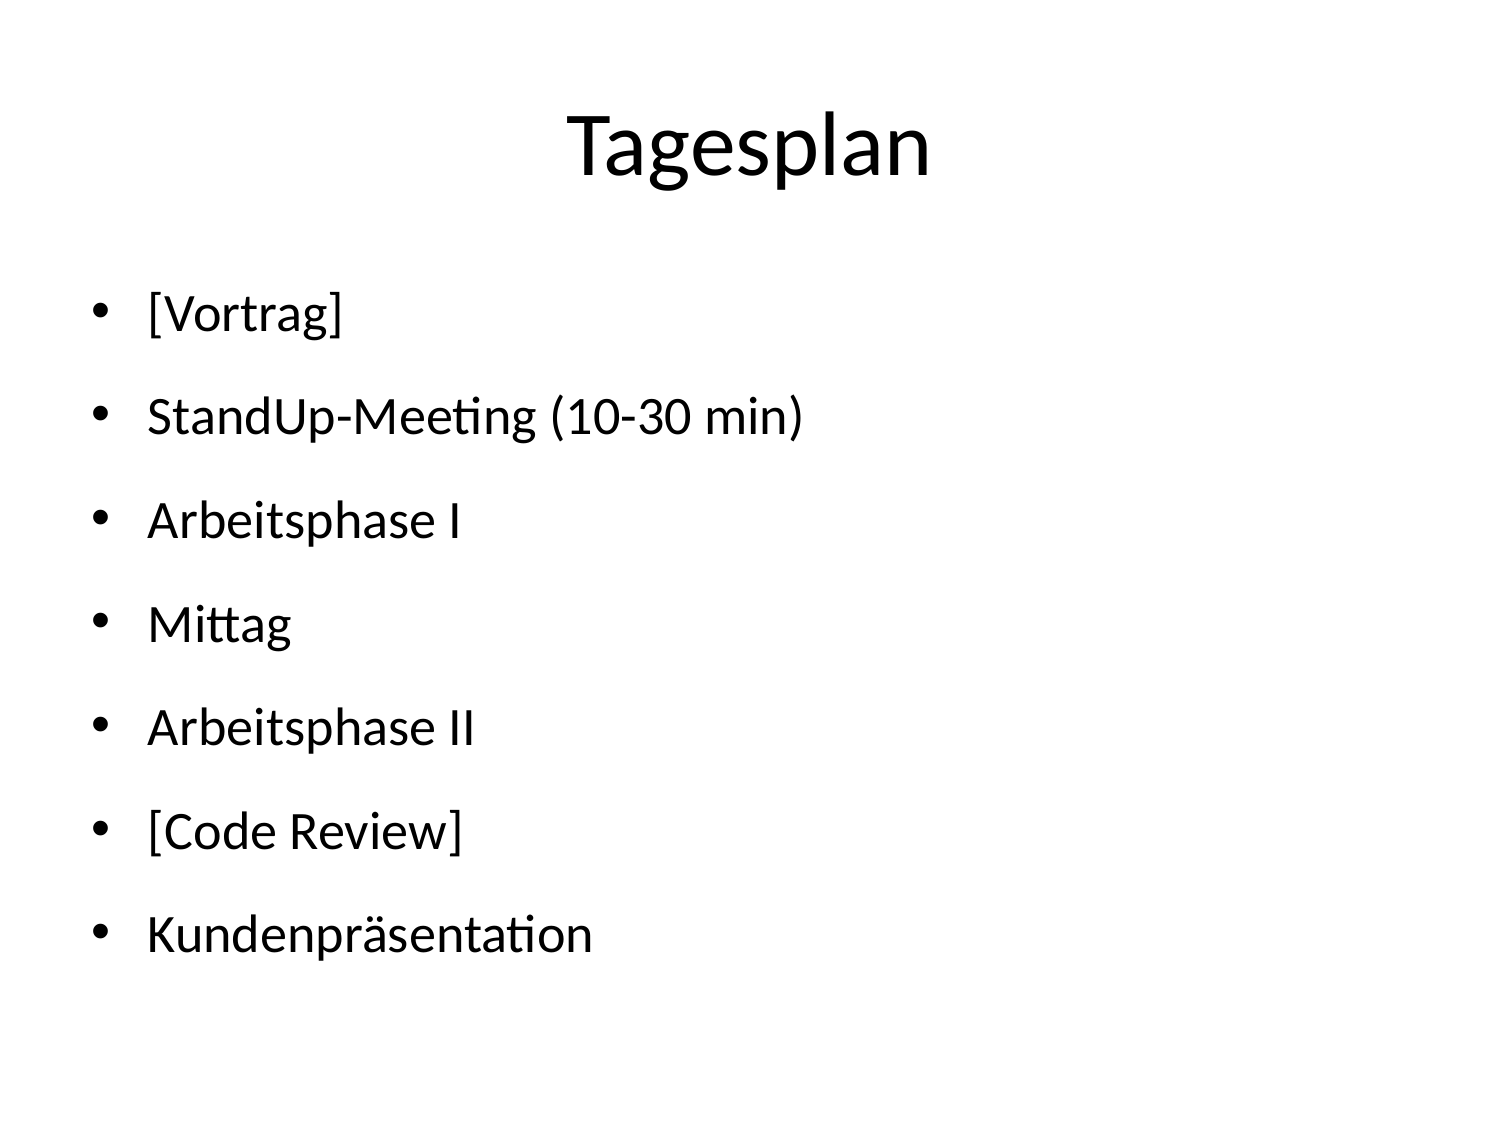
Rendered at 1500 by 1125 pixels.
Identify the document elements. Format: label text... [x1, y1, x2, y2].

title Tagesplan [75, 45, 1426, 233]
list [Vortrag] StandUp-Meeting (10-30 min) Arbeitsphase I Mittag Arbeitsphase II [Code Review] Kundenpräsentation [76, 243, 1071, 986]
